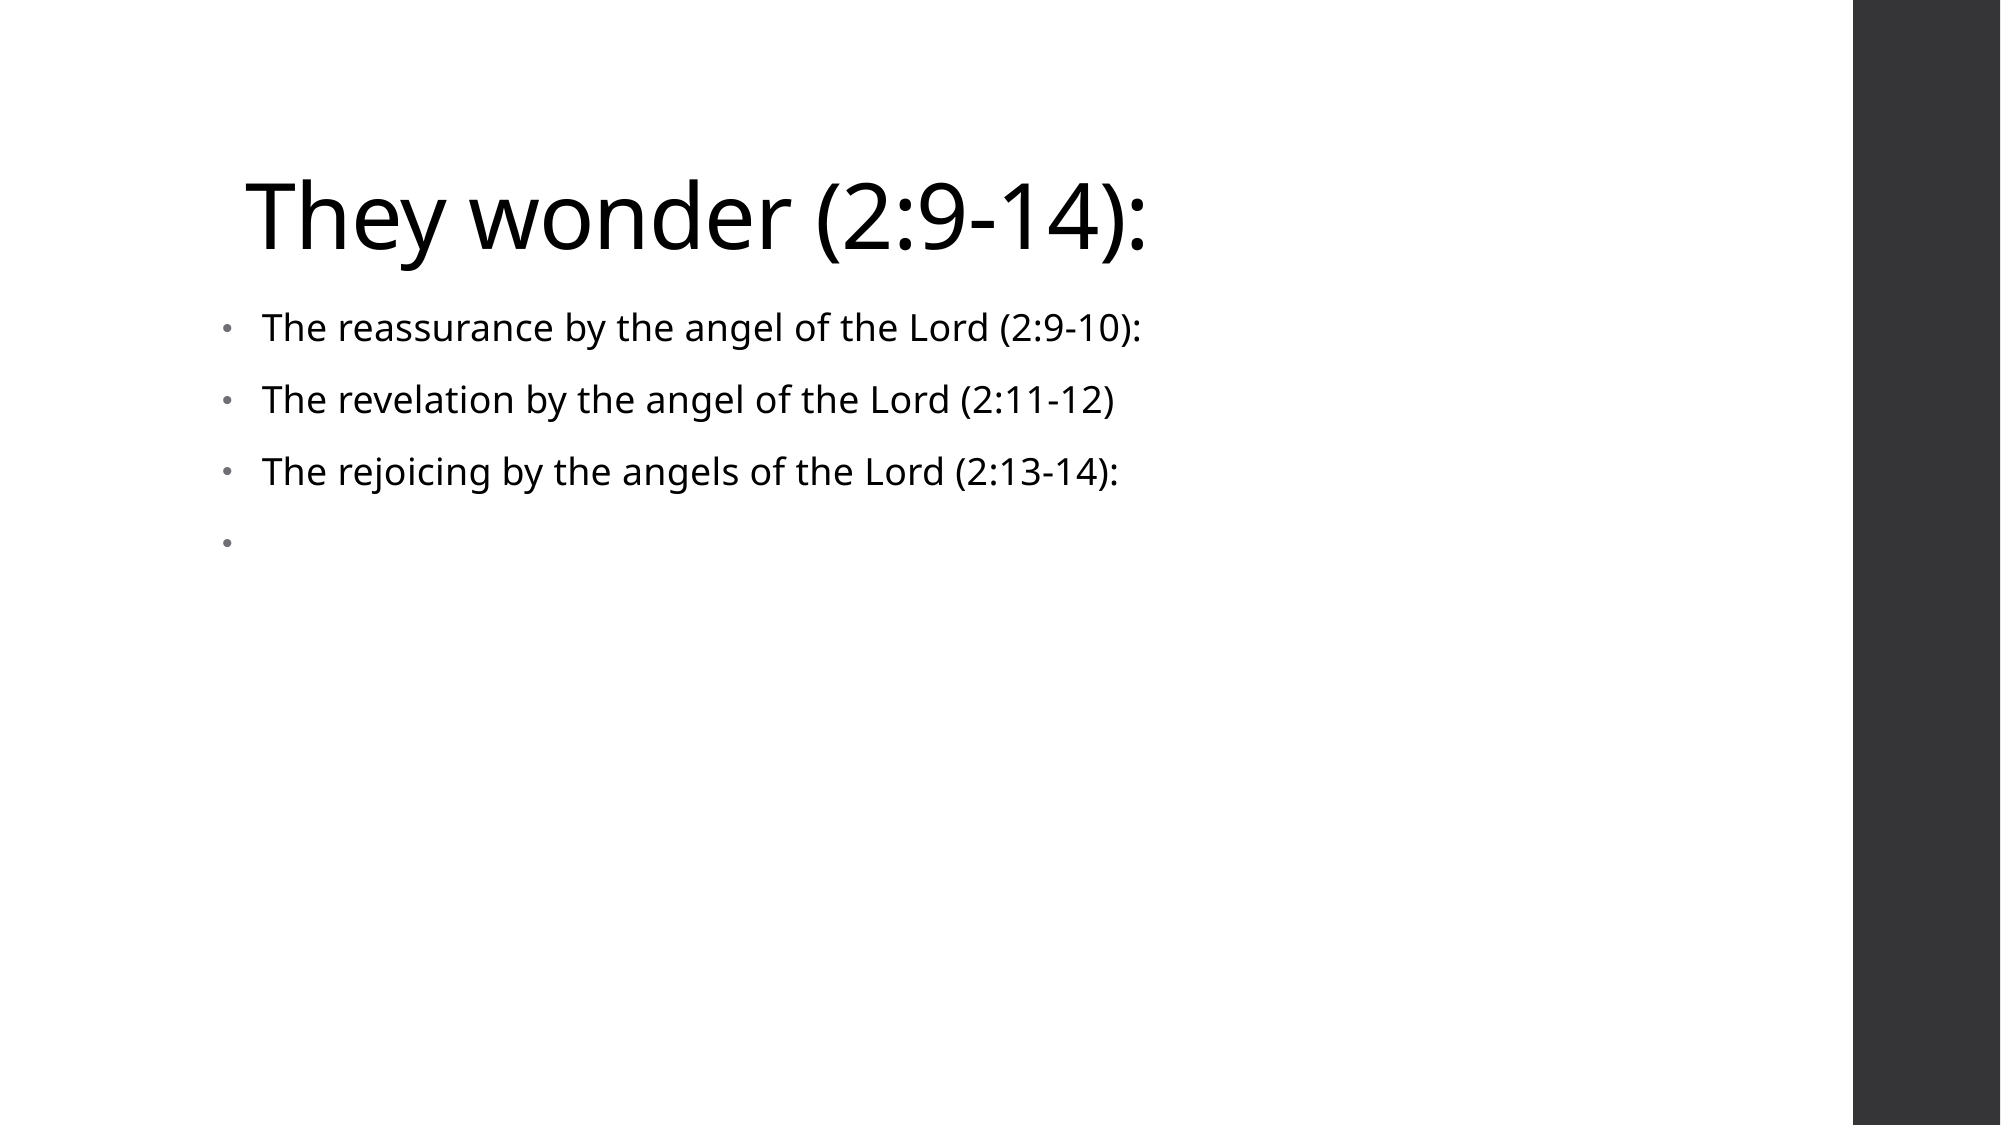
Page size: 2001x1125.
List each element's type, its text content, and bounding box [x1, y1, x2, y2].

title They wonder (2:9-14): [206, 60, 1797, 278]
list The reassurance by the angel of the Lord (2:9-10): The revelation by the angel of the Lord (2:11-12) The rejoicing by the angels of the Lord (2:13-14): [206, 299, 1617, 1014]
